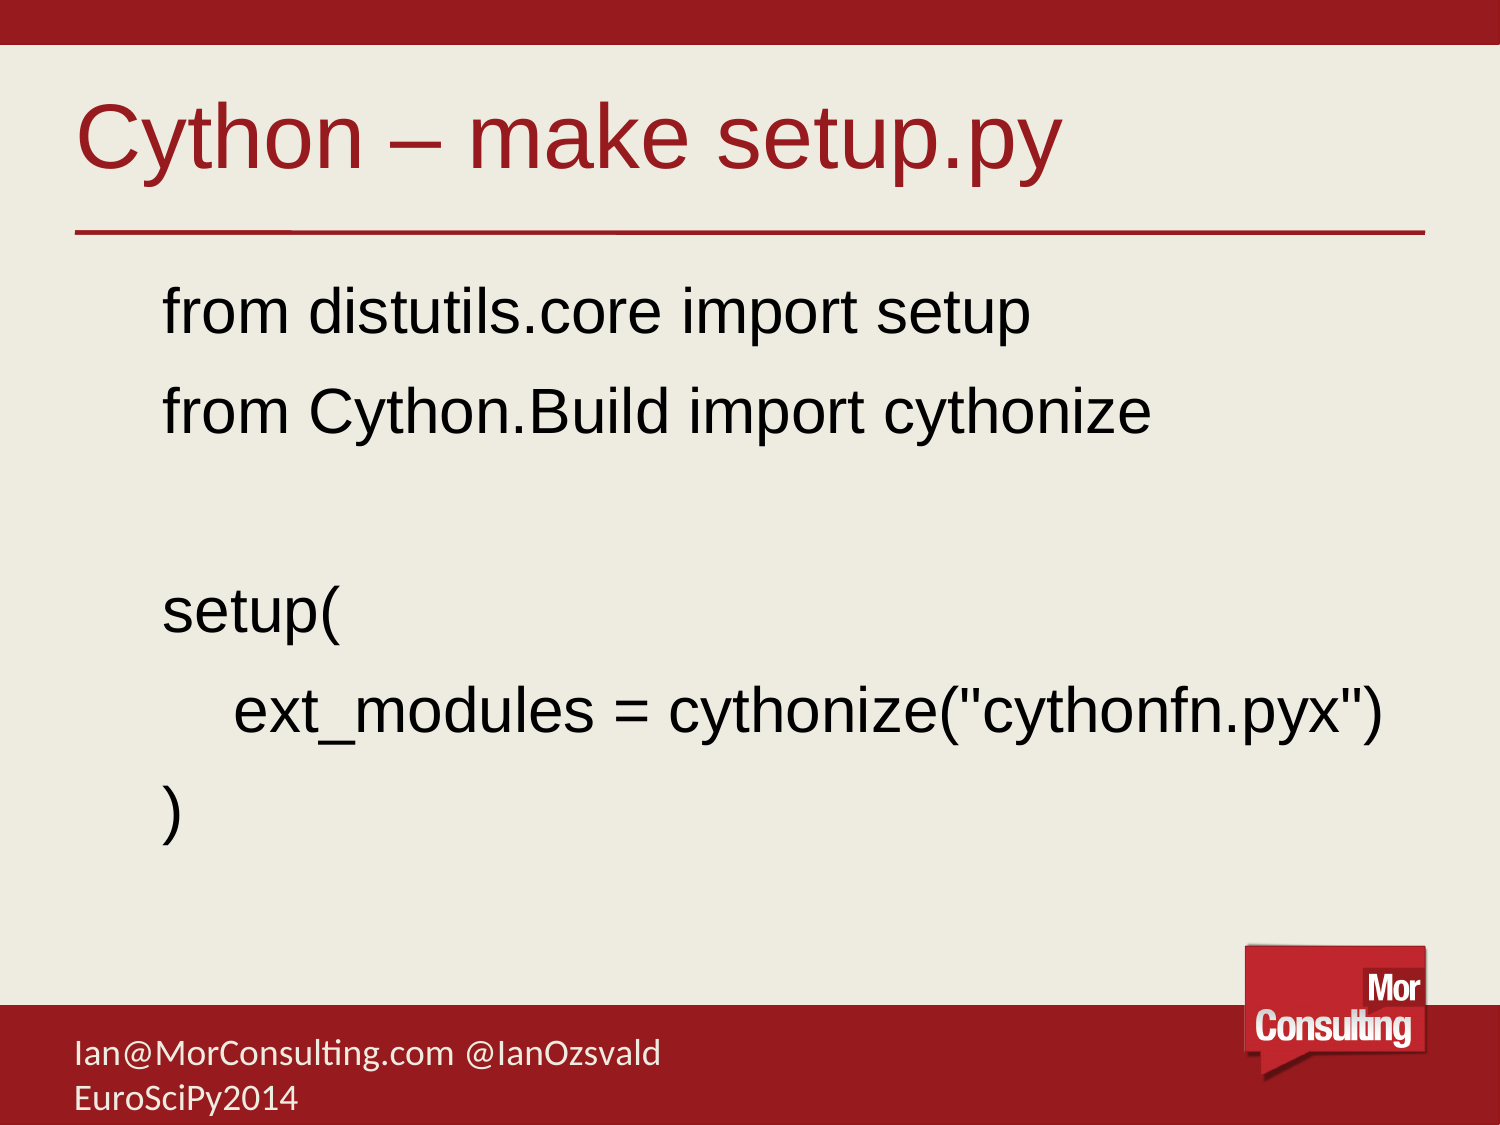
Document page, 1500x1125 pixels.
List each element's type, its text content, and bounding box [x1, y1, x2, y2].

list from distutils.core import setup from Cython.Build import cythonize setup( ext_modules = cythonize("cythonfn.pyx") ) [75, 271, 1395, 925]
title Cython – make setup.py [74, 44, 1425, 232]
picture [1230, 935, 1438, 1089]
